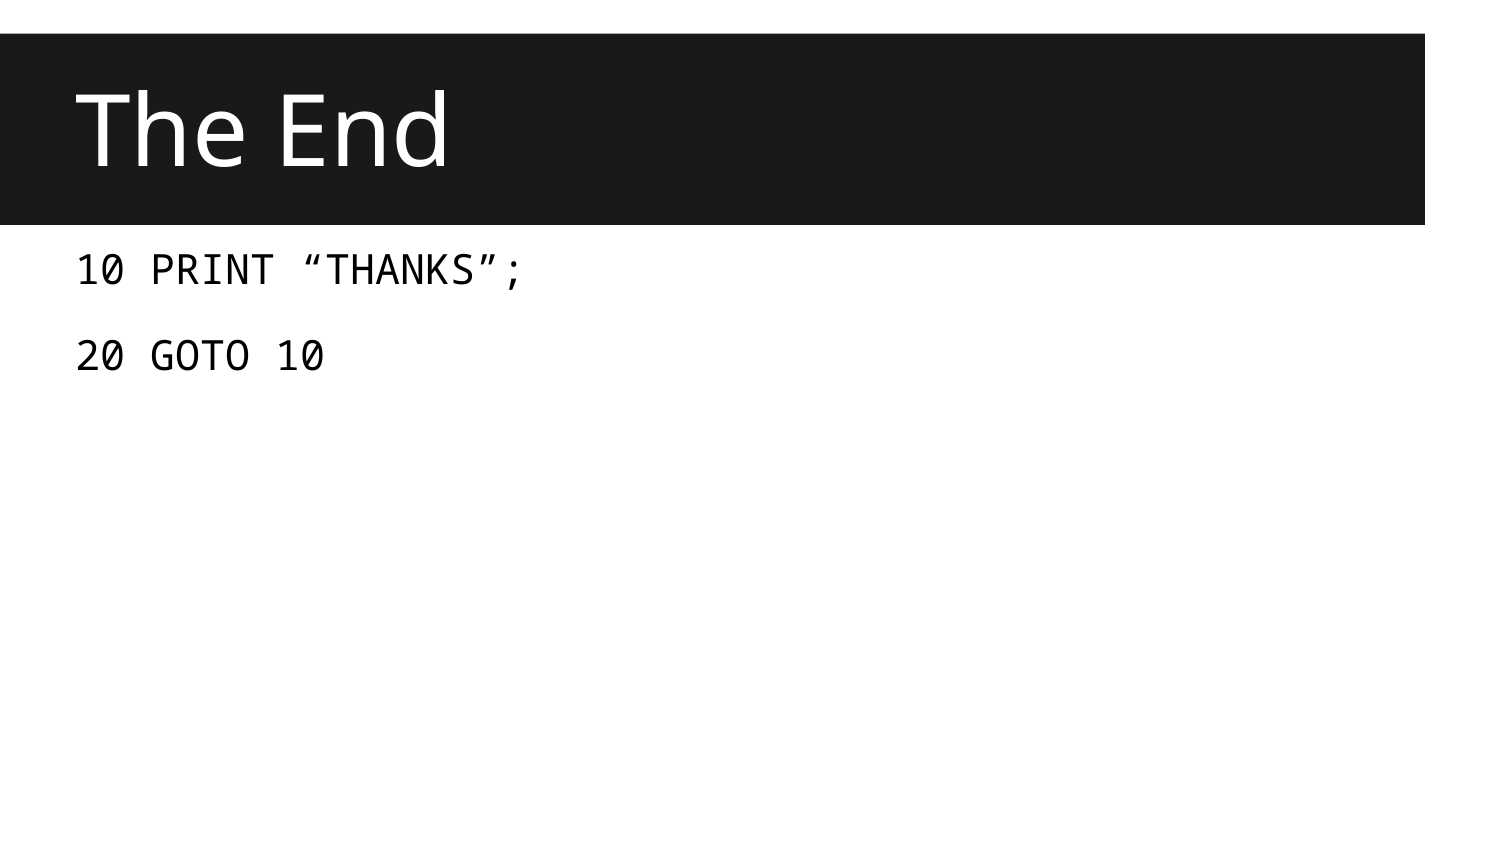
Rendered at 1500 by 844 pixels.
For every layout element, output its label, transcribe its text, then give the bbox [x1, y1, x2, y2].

title The End [75, 33, 1425, 221]
list 10 PRINT “THANKS”; 20 GOTO 10 [75, 239, 1425, 808]
